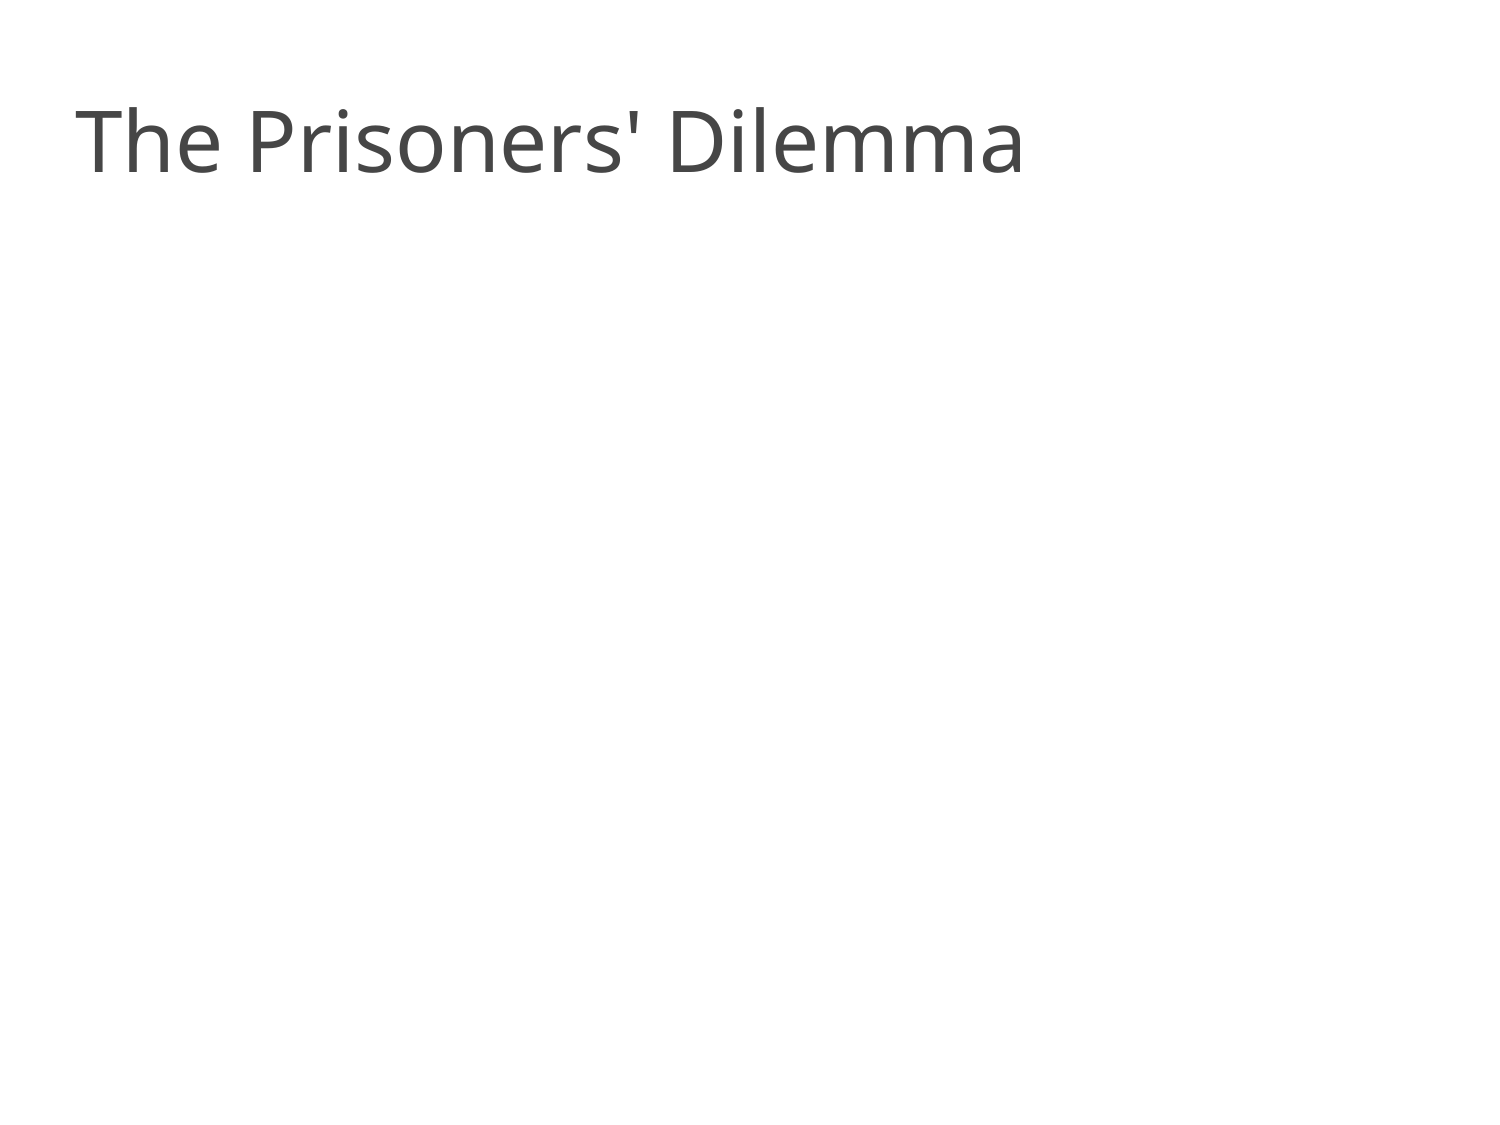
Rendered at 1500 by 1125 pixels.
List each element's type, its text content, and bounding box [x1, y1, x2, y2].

title The Prisoners' Dilemma [75, 52, 1426, 226]
